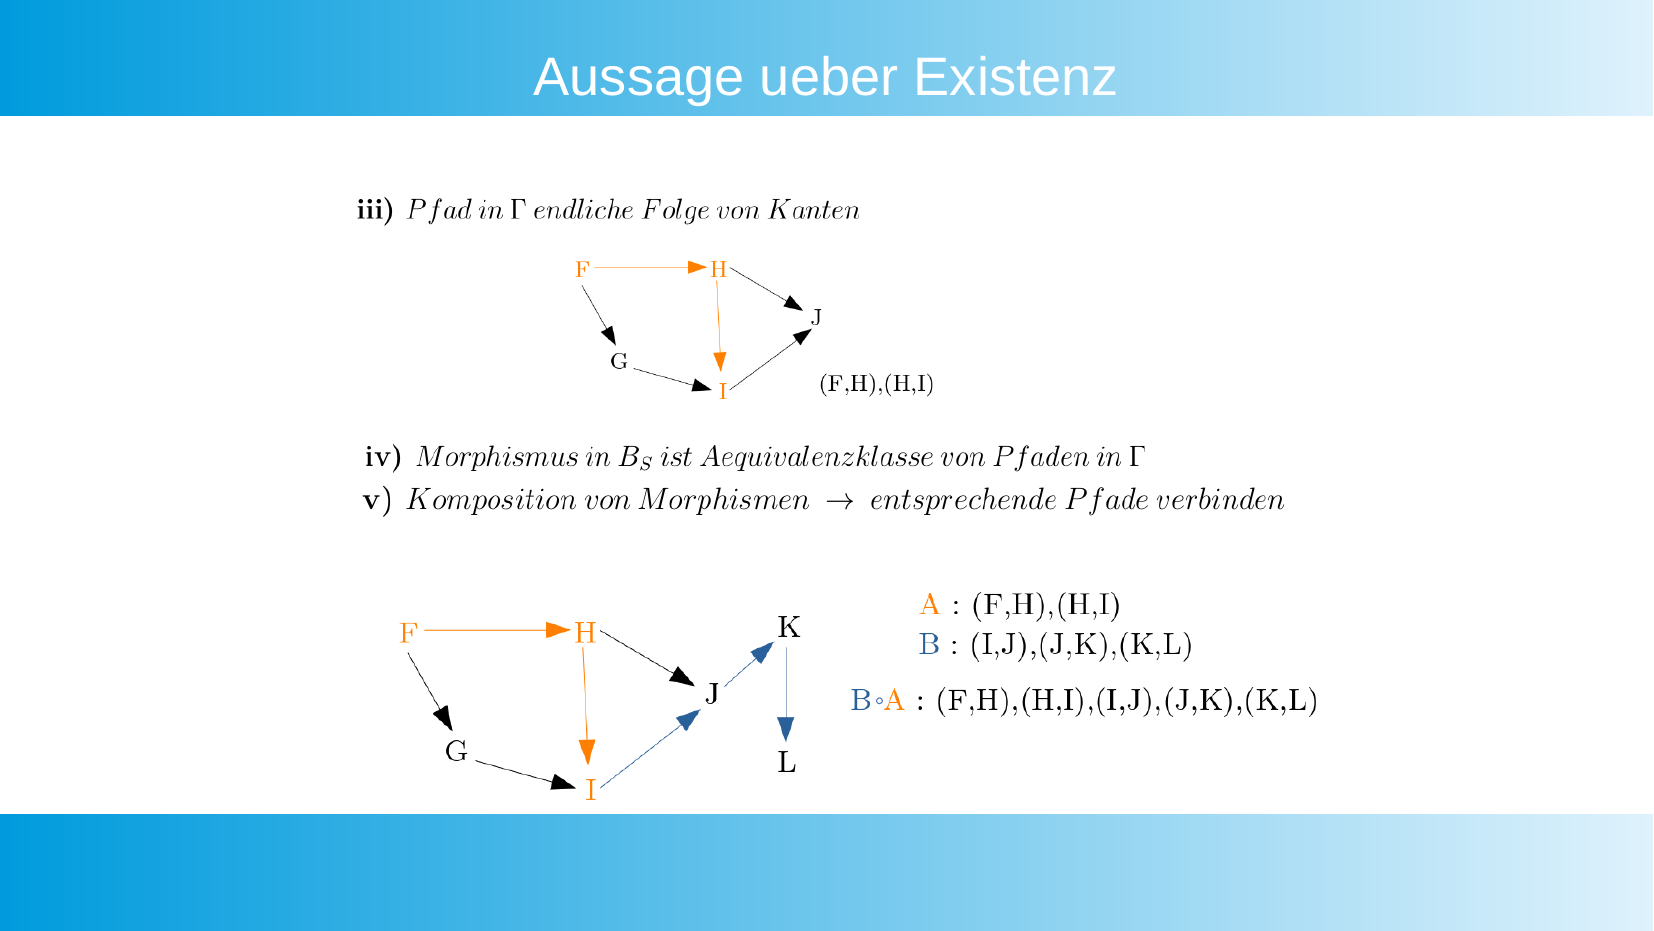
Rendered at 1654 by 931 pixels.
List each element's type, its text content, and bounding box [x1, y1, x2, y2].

picture [339, 185, 886, 241]
picture [354, 242, 1300, 532]
title Aussage ueber Existenz [82, 37, 1571, 116]
picture [321, 555, 1335, 813]
